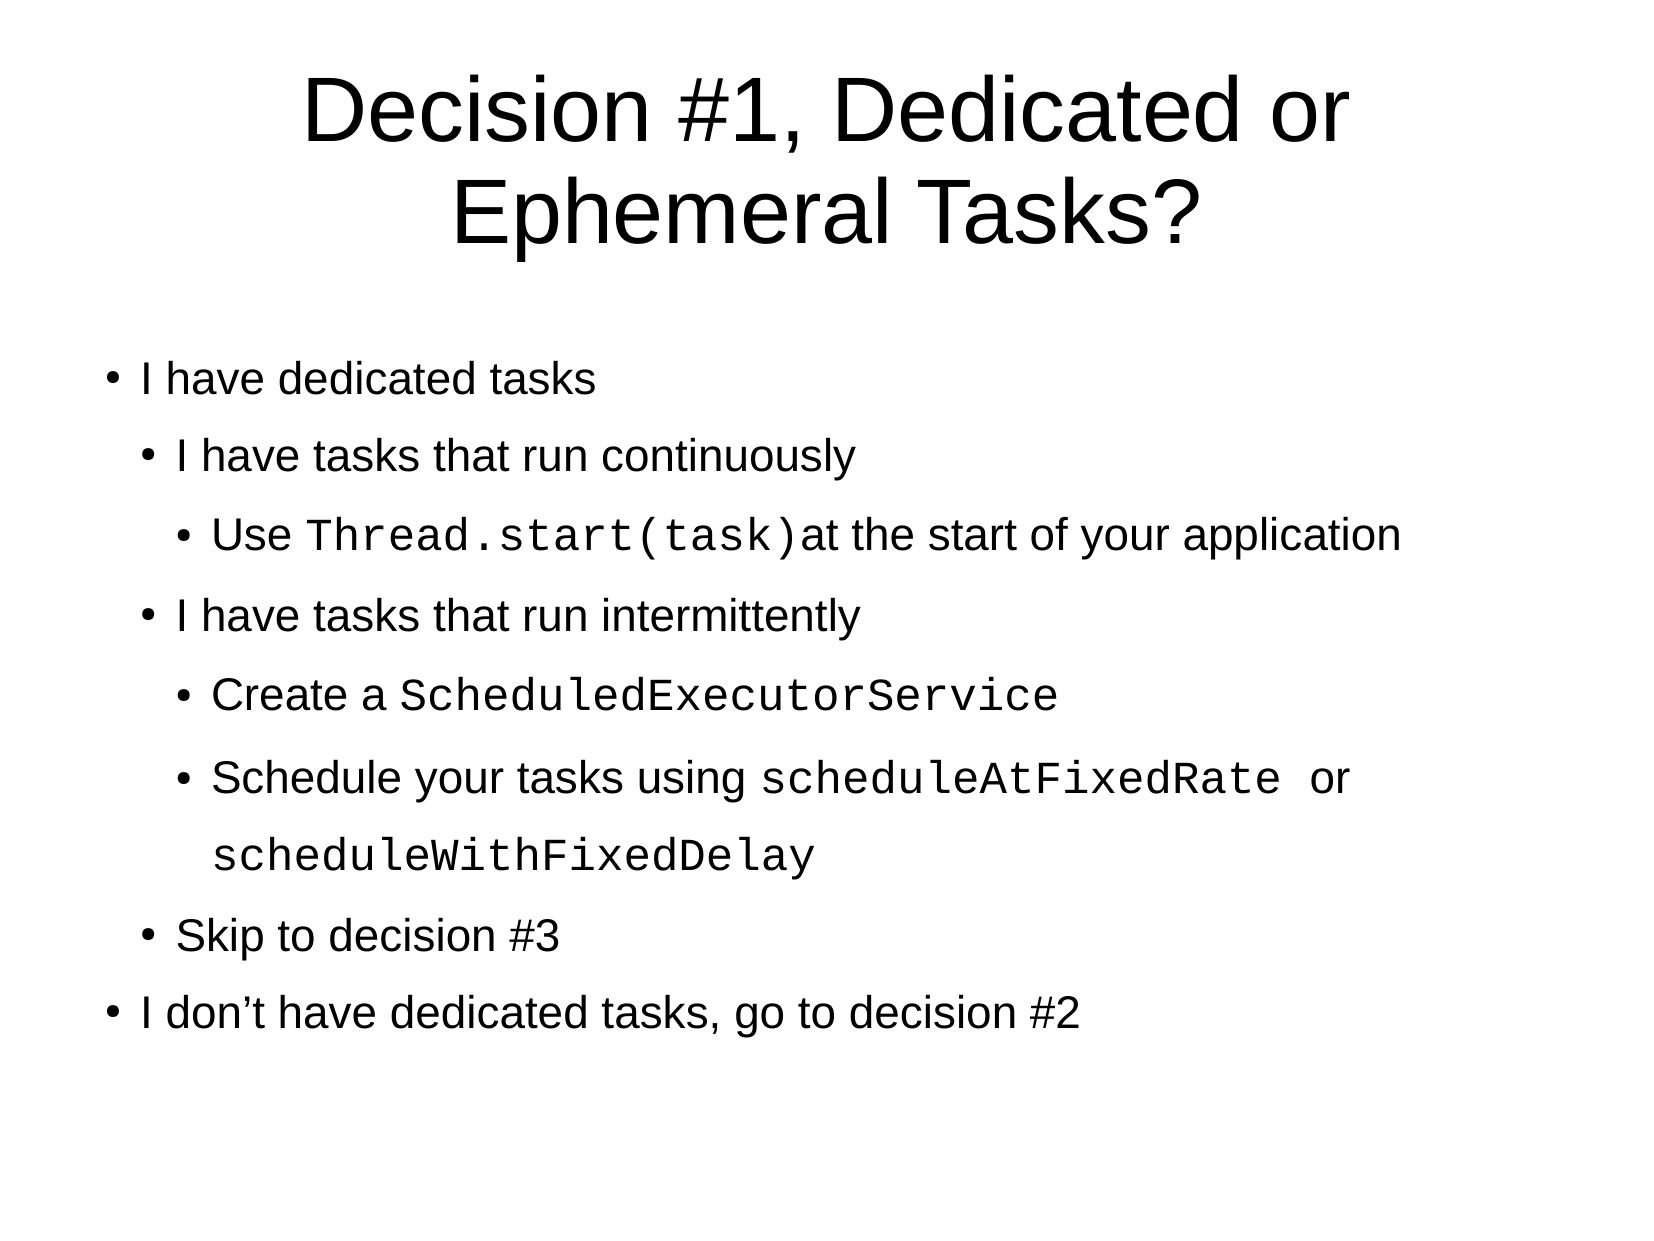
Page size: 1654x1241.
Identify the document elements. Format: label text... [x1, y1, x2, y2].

text_box I have dedicated tasks I have tasks that run continuously Use Thread.start(task)at the start of your application I have tasks that run intermittently Create a ScheduledExecutorService Schedule your tasks using scheduleAtFixedRate or scheduleWithFixedDelay Skip to decision #3 I don’t have dedicated tasks, go to decision #2 [90, 320, 1561, 1152]
title Decision #1, Dedicated or Ephemeral Tasks? [82, 24, 1571, 297]
